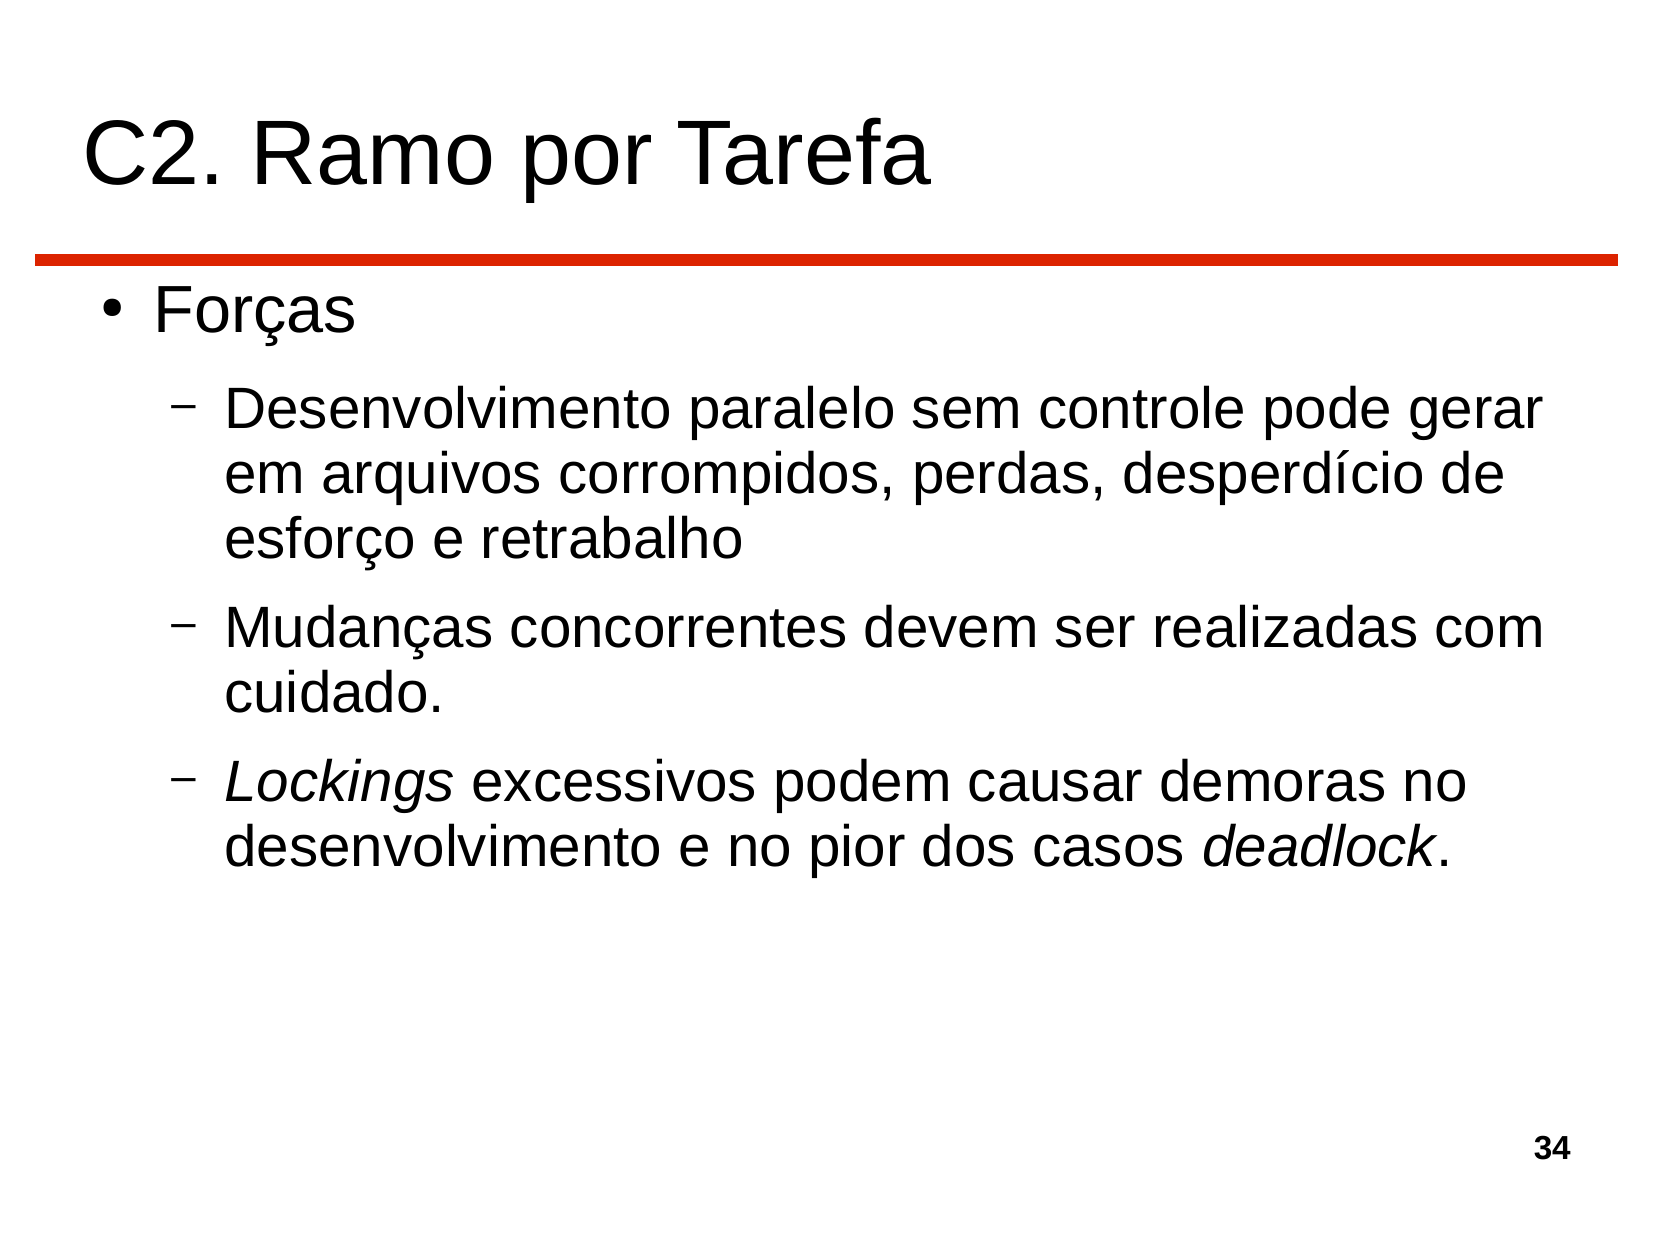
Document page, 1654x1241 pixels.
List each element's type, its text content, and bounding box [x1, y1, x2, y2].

title C2. Ramo por Tarefa [82, 49, 1571, 257]
list Forças Desenvolvimento paralelo sem controle pode gerar em arquivos corrompidos, perdas, desperdício de esforço e retrabalho Mudanças concorrentes devem ser realizadas com cuidado. Lockings excessivos podem causar demoras no desenvolvimento e no pior dos casos deadlock. [82, 271, 1571, 1111]
